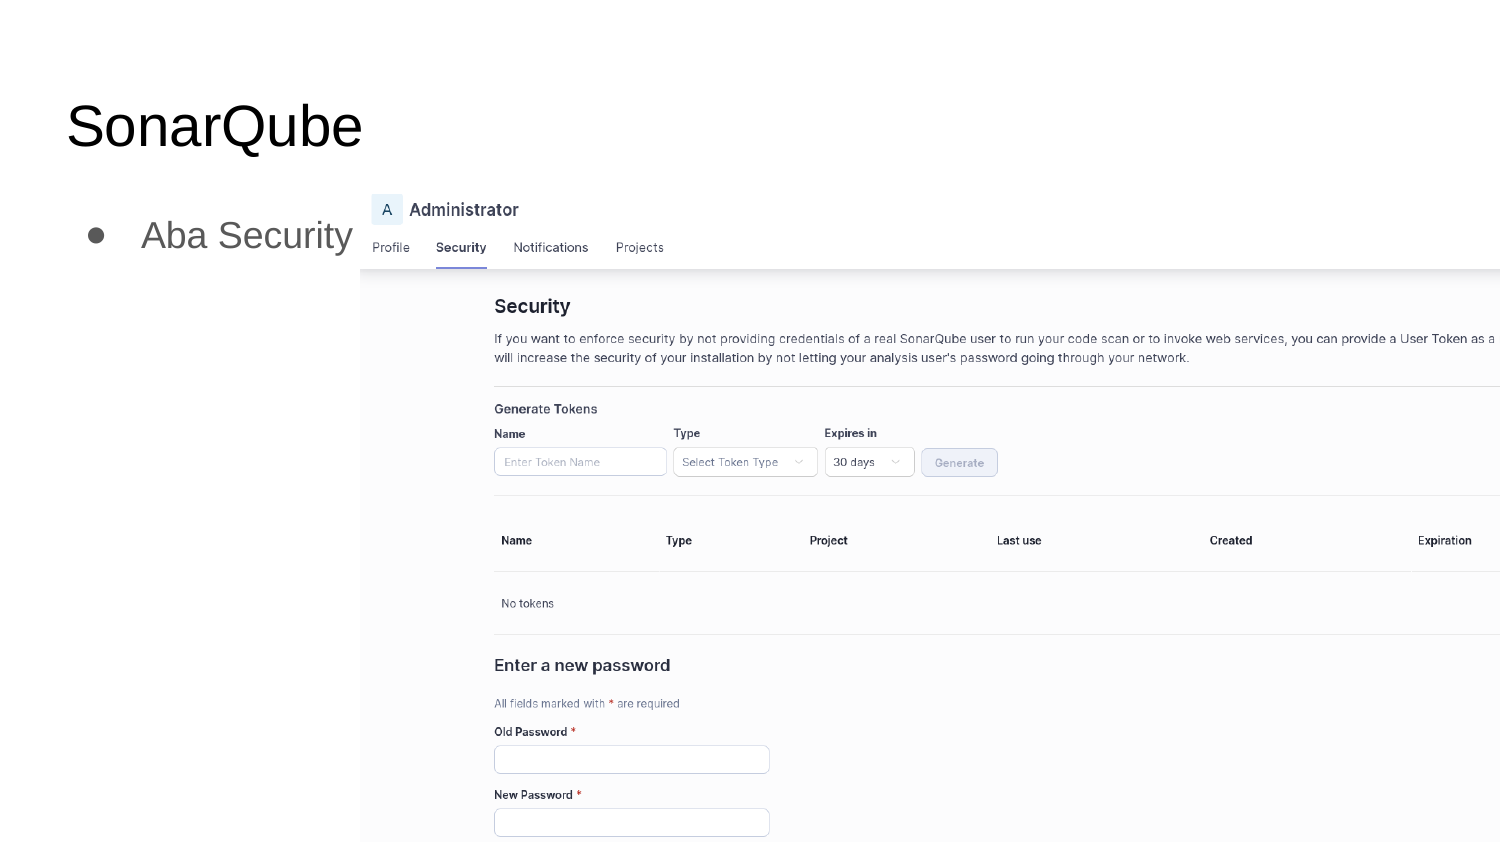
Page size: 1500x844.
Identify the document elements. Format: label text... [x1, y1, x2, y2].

picture [360, 194, 1500, 842]
title SonarQube [51, 72, 1449, 167]
list Aba Security [51, 189, 1489, 750]
